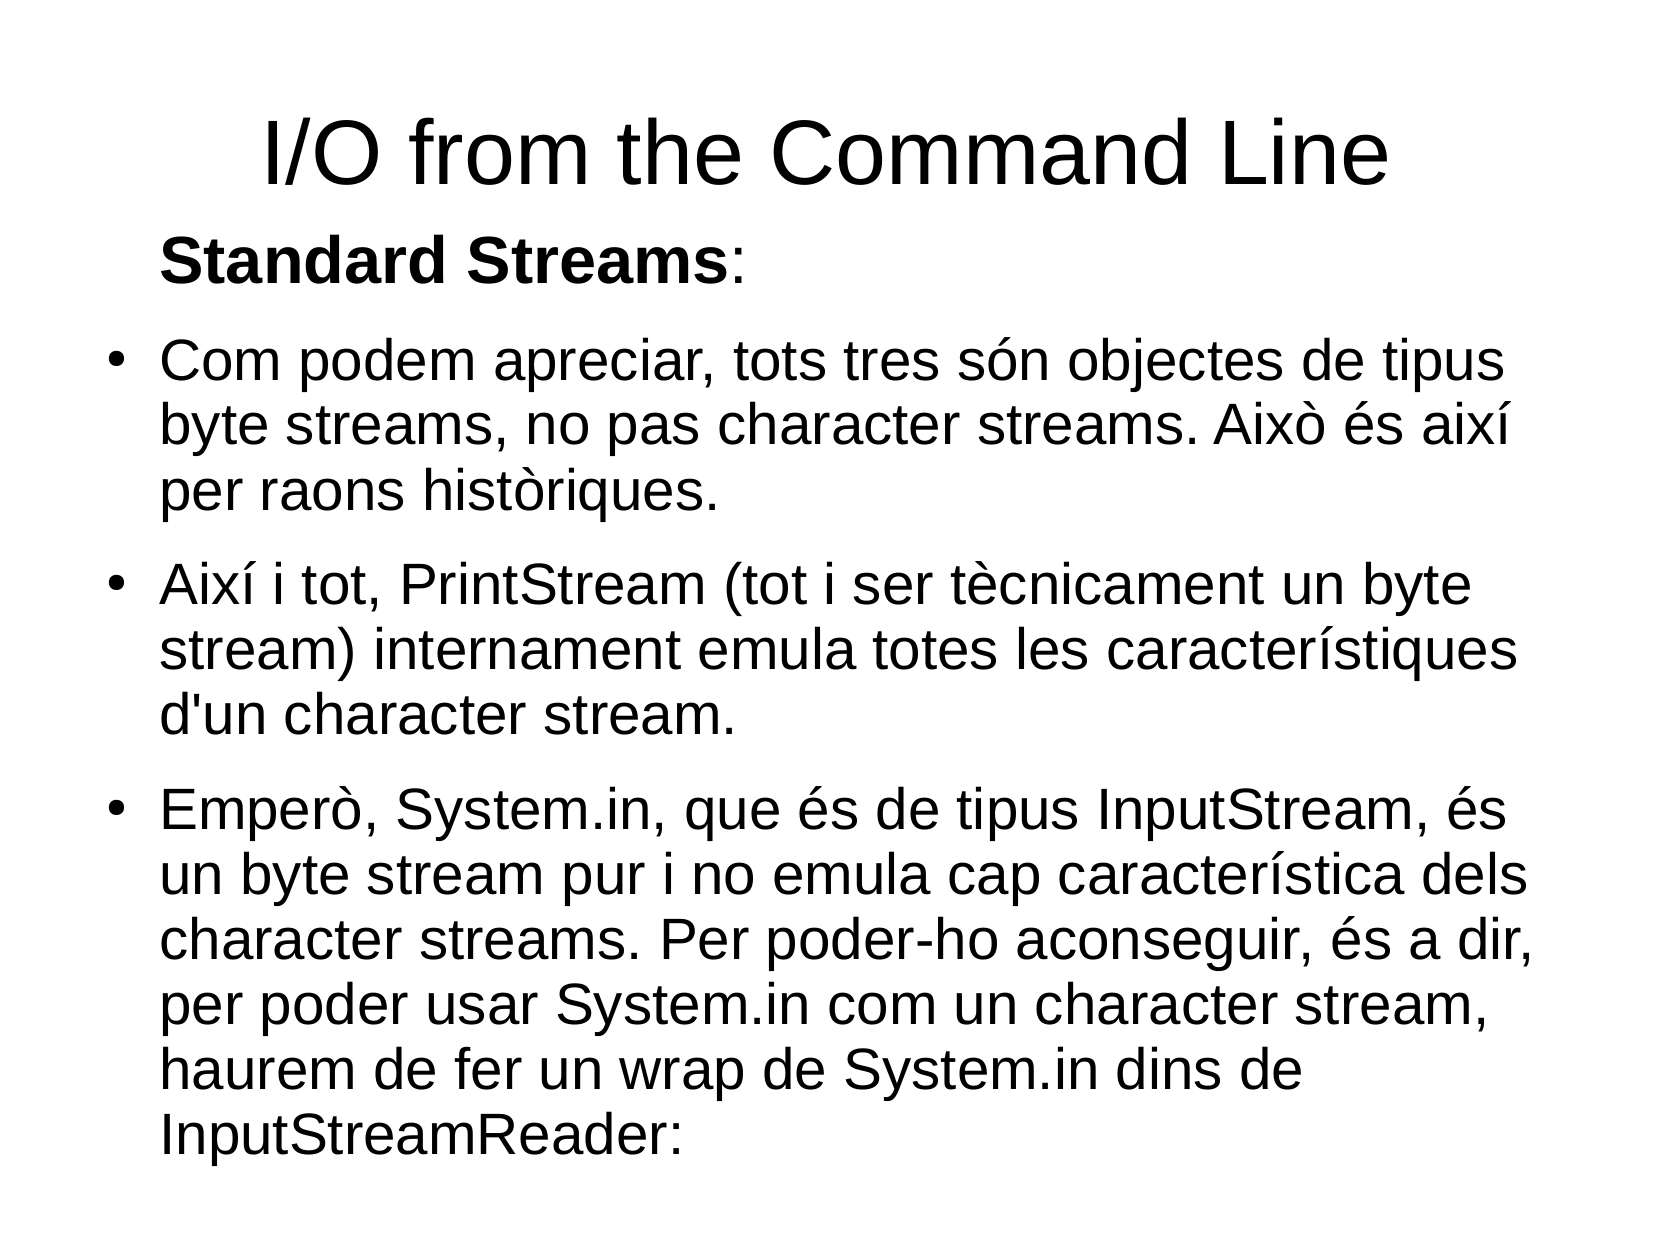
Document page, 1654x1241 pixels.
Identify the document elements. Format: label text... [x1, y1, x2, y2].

list Standard Streams: Com podem apreciar, tots tres són objectes de tipus byte streams, no pas character streams. Això és així per raons històriques. Així i tot, PrintStream (tot i ser tècnicament un byte stream) internament emula totes les característiques d'un character stream. Emperò, System.in, que és de tipus InputStream, és un byte stream pur i no emula cap característica dels character streams. Per poder-ho aconseguir, és a dir, per poder usar System.in com un character stream, haurem de fer un wrap de System.in dins de InputStreamReader: [88, 222, 1577, 1164]
title I/O from the Command Line [82, 49, 1571, 257]
